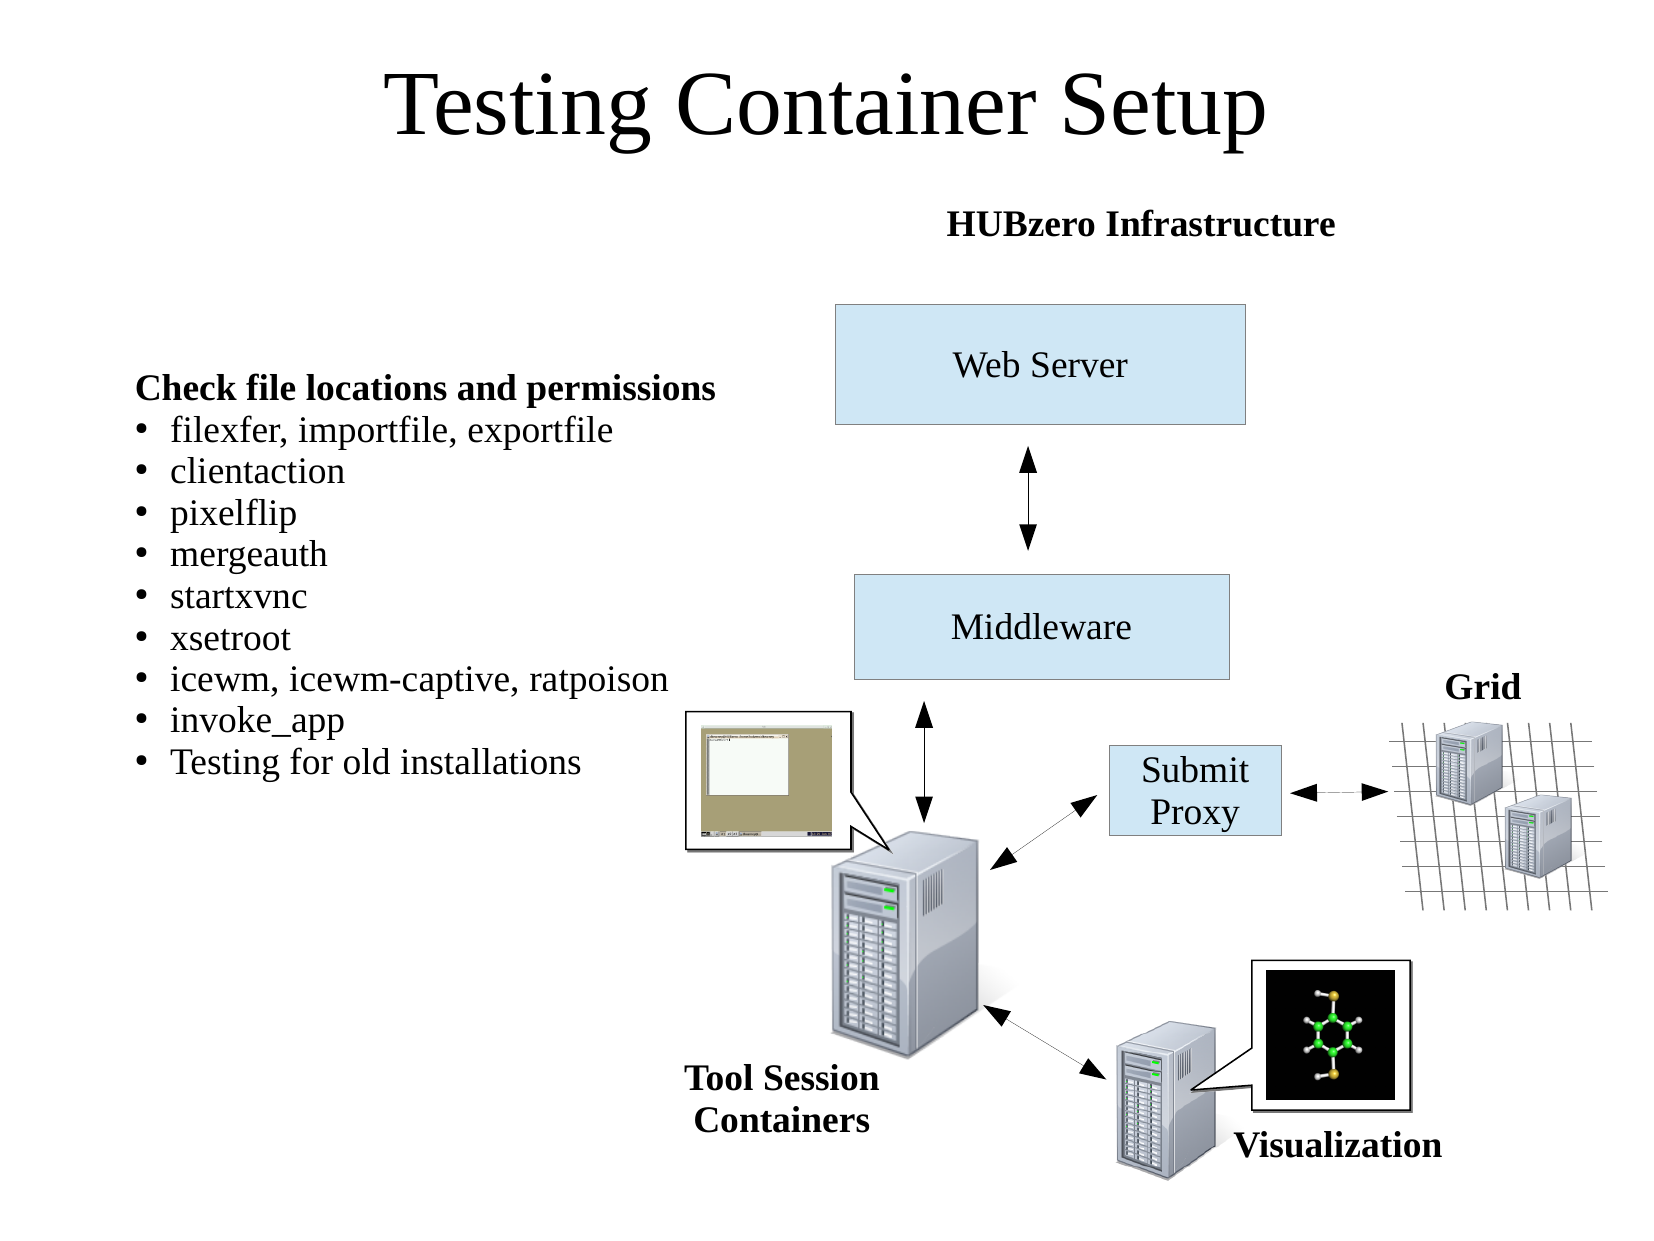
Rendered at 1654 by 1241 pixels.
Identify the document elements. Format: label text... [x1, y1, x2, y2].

text_box Check file locations and permissions filexfer, importfile, exportfile clientaction pixelflip mergeauth startxvnc xsetroot icewm, icewm-captive, ratpoison invoke_app Testing for old installations [120, 360, 732, 790]
picture [701, 725, 832, 837]
text_box Grid [1429, 658, 1537, 715]
text_box [1190, 960, 1411, 1111]
picture [804, 823, 1037, 1068]
picture [1266, 970, 1395, 1100]
picture [1423, 718, 1598, 882]
text_box Submit Proxy [1109, 745, 1282, 836]
text_box Tool Session Containers [669, 1050, 895, 1148]
text_box HUBzero Infrastructure [931, 195, 1352, 252]
title Testing Container Setup [82, 52, 1571, 155]
text_box Web Server [835, 304, 1246, 425]
text_box [685, 711, 890, 850]
picture [1097, 1015, 1255, 1186]
text_box Middleware [854, 574, 1230, 680]
text_box Visualization [1218, 1116, 1457, 1173]
